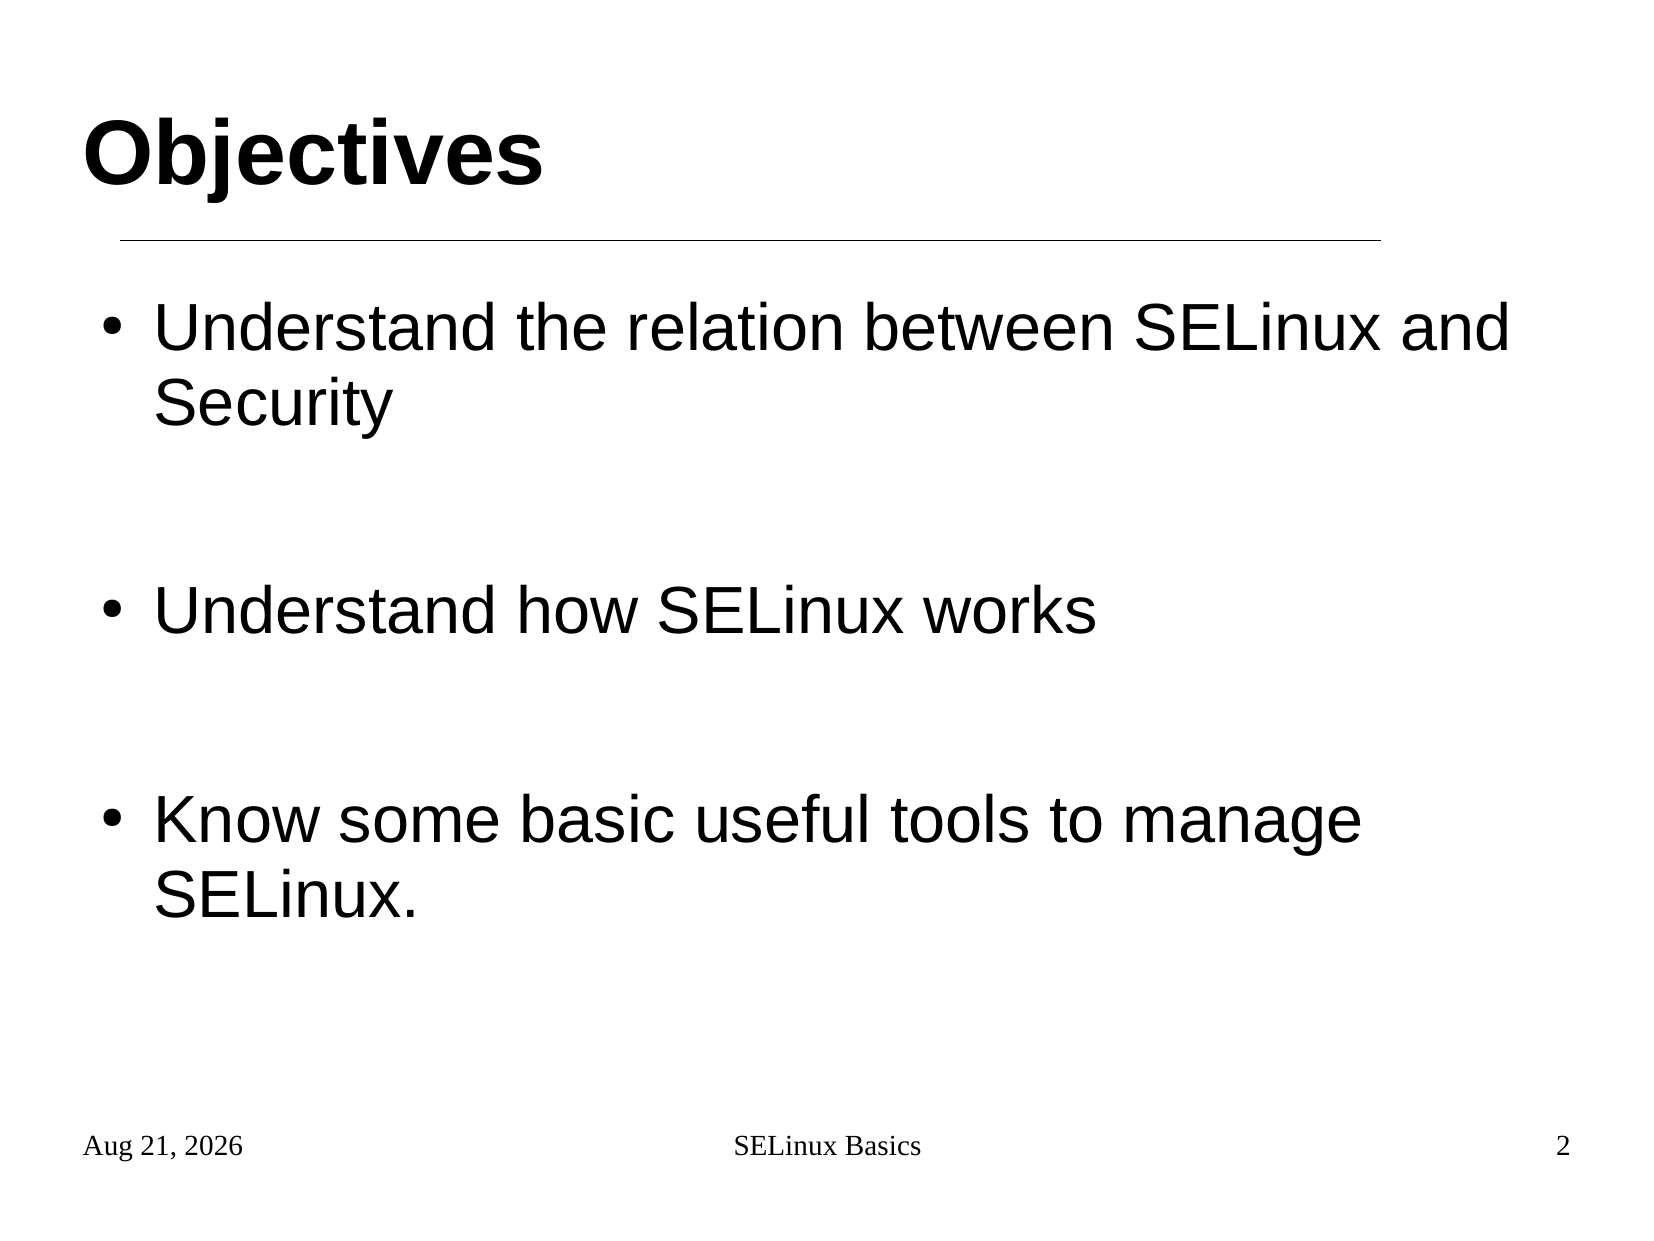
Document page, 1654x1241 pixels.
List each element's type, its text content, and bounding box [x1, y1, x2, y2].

list Understand the relation between SELinux and Security Understand how SELinux works Know some basic useful tools to manage SELinux. [82, 290, 1571, 1010]
title Objectives [82, 49, 1571, 257]
